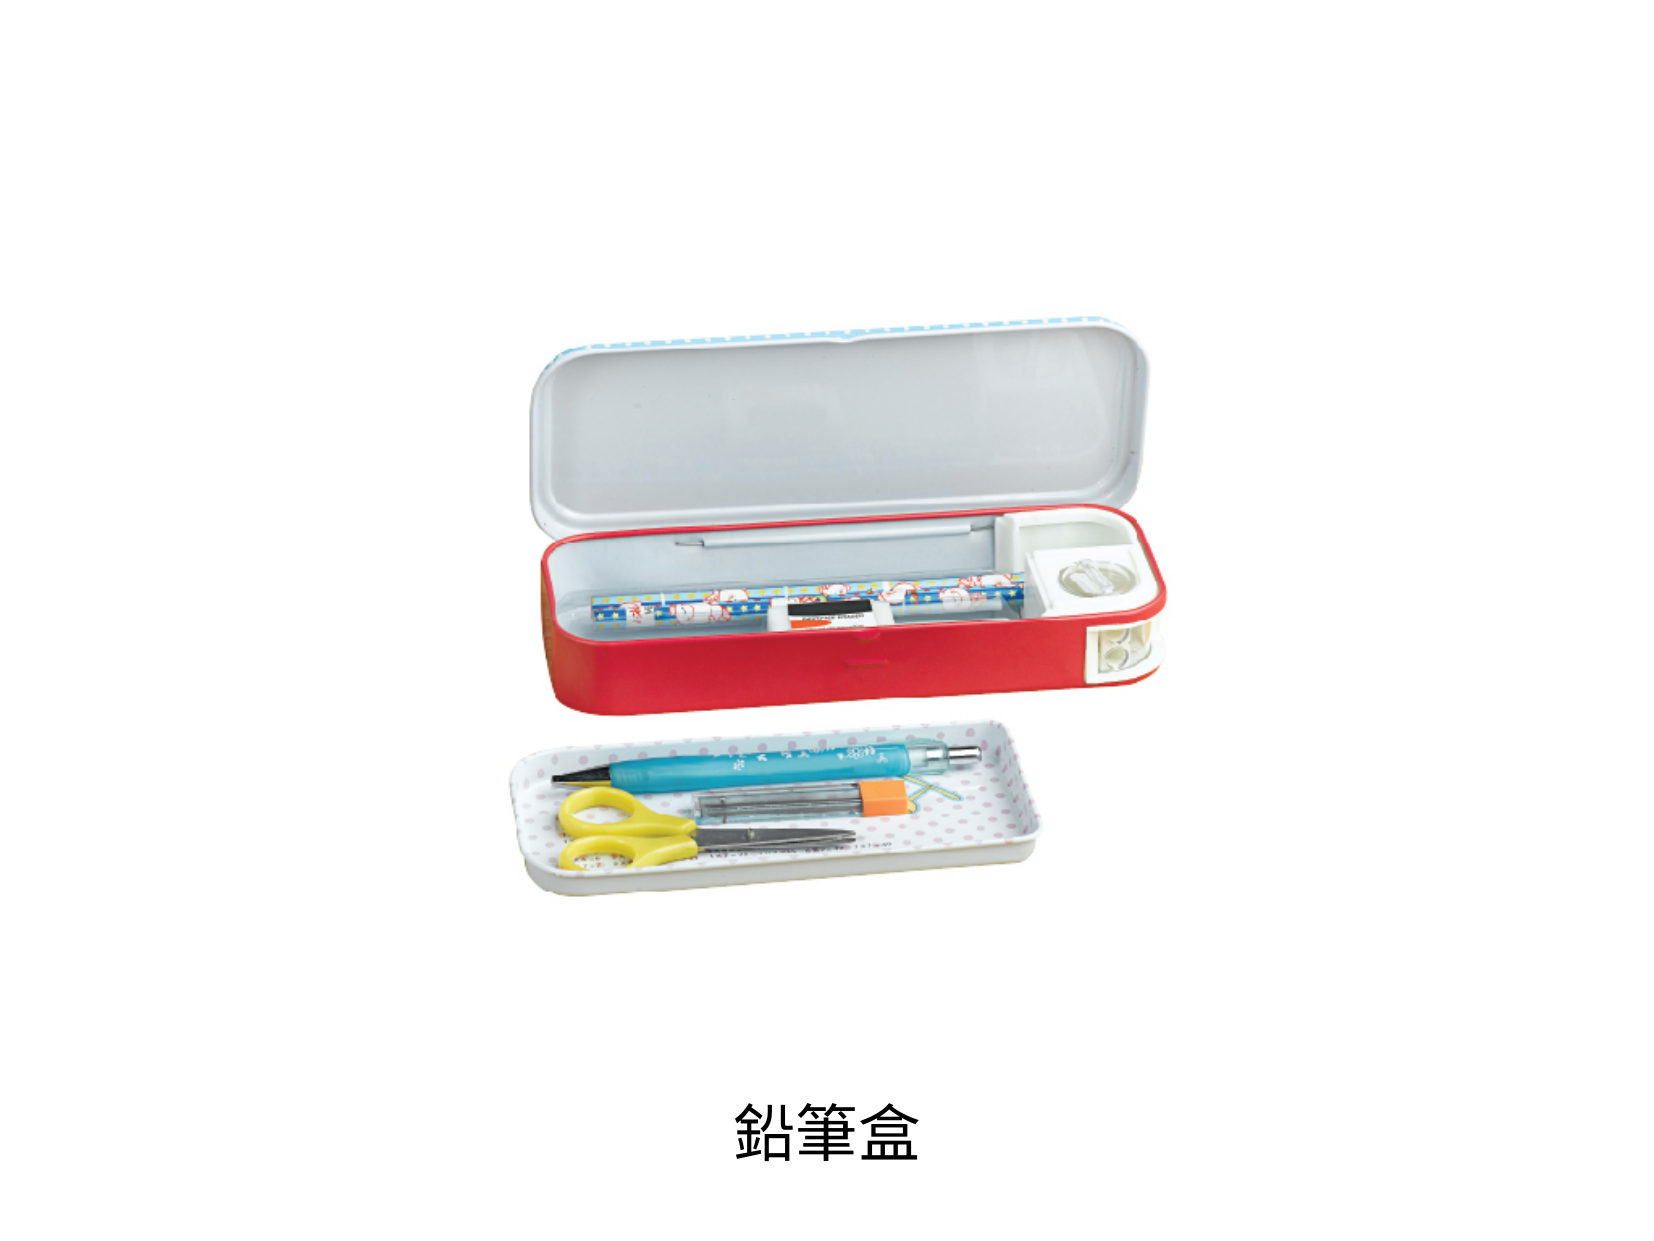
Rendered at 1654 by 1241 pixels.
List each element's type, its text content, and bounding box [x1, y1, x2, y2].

title 鉛筆盒 [82, 1025, 1571, 1233]
picture [0, 0, 1654, 1241]
